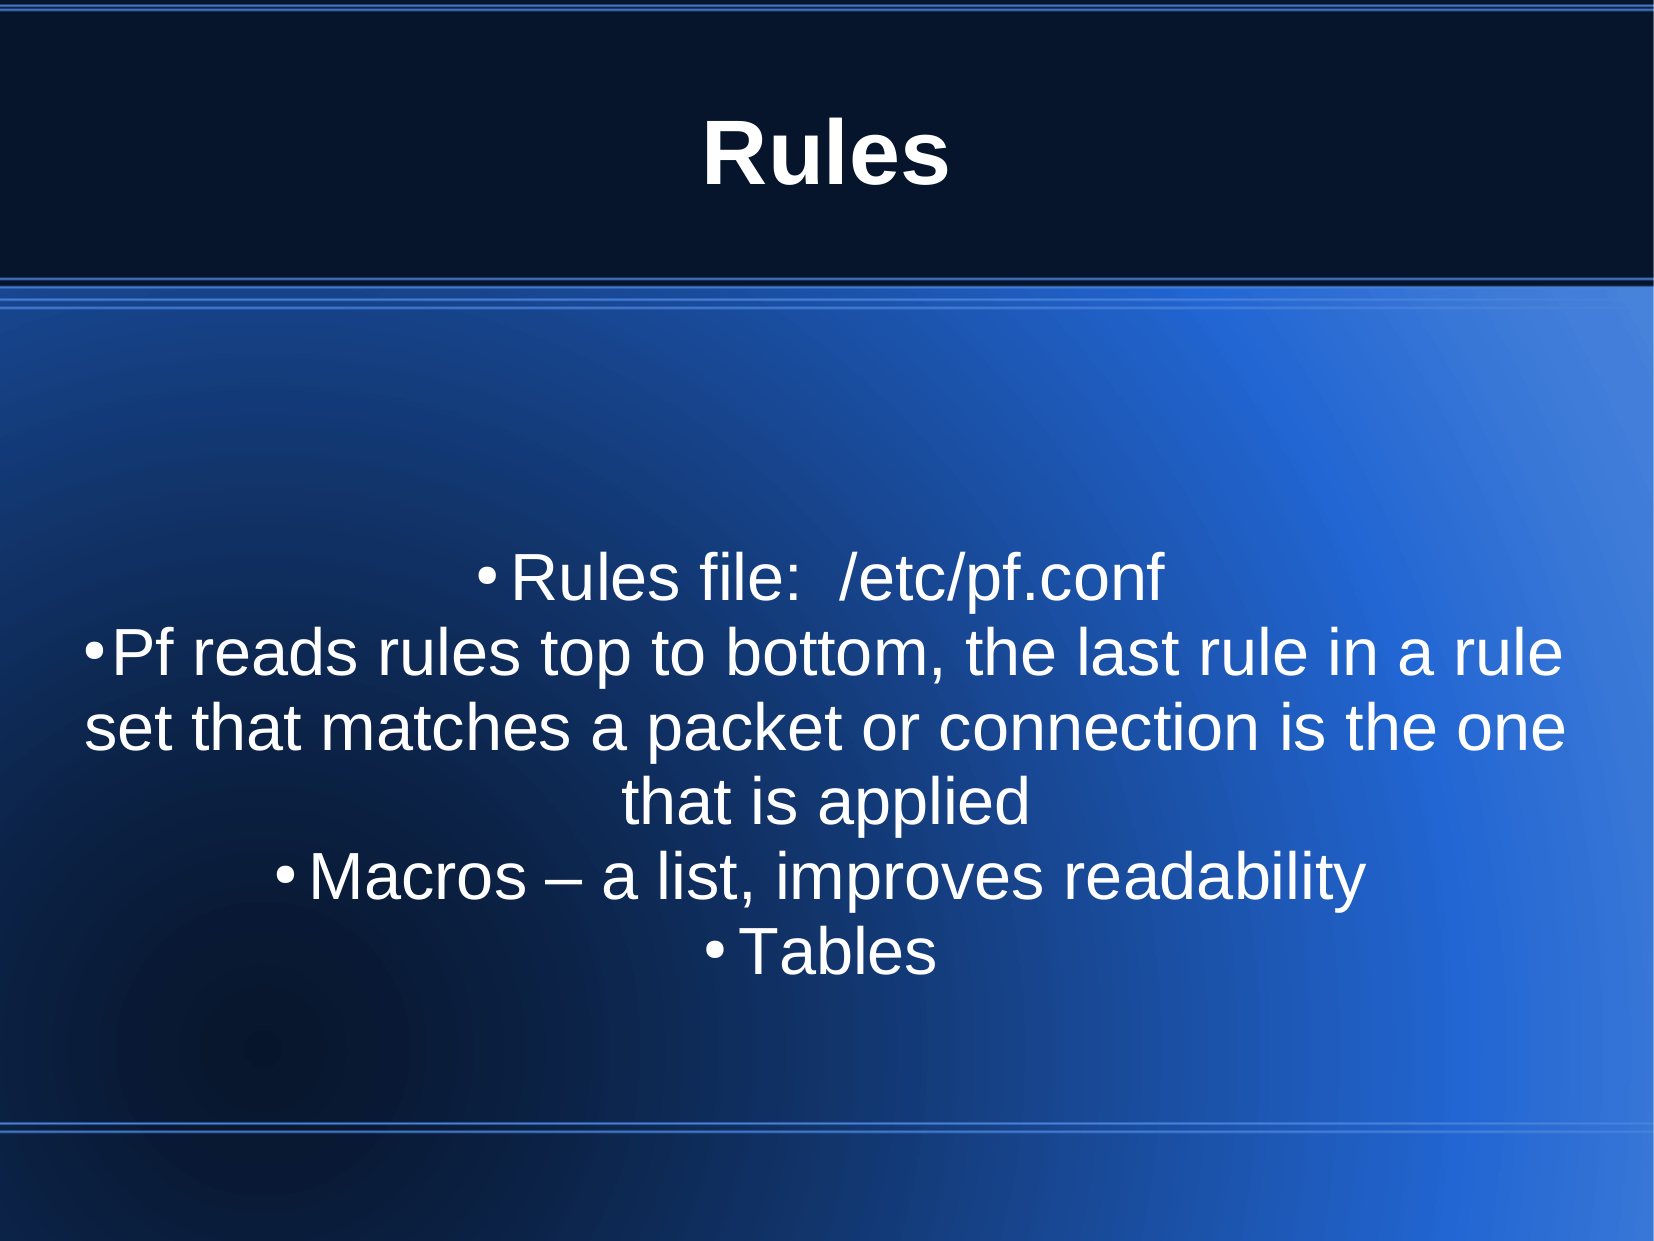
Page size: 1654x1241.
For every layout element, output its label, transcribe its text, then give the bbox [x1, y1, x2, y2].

subtitle Rules file: /etc/pf.conf Pf reads rules top to bottom, the last rule in a rule set that matches a packet or connection is the one that is applied Macros – a list, improves readability Tables [82, 355, 1571, 1174]
picture [0, 0, 1654, 1241]
title Rules [82, 49, 1571, 257]
